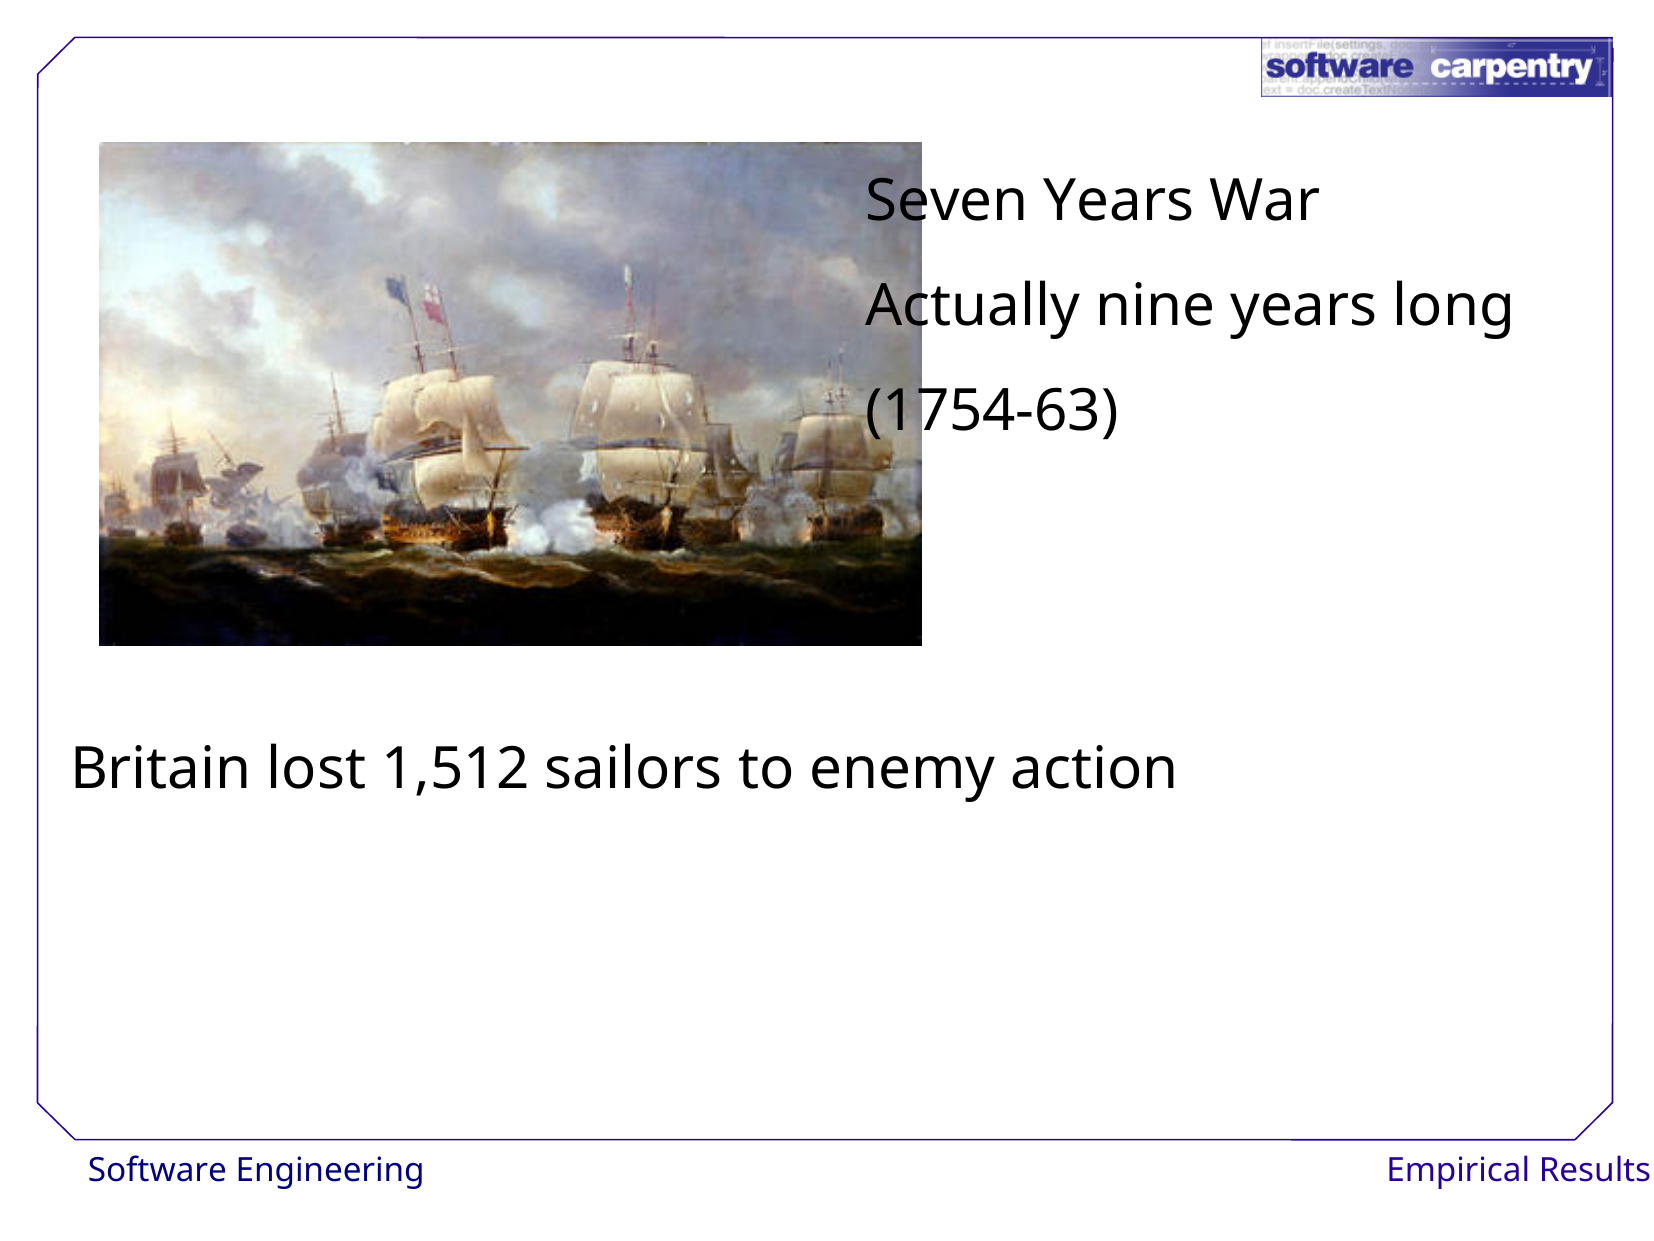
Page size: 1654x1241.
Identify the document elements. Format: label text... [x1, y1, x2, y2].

picture [1261, 39, 1613, 97]
text_box Seven Years War Actually nine years long (1754-63) [850, 119, 1654, 450]
text_box Britain lost 1,512 sailors to enemy action [55, 687, 1344, 808]
picture [99, 142, 922, 646]
